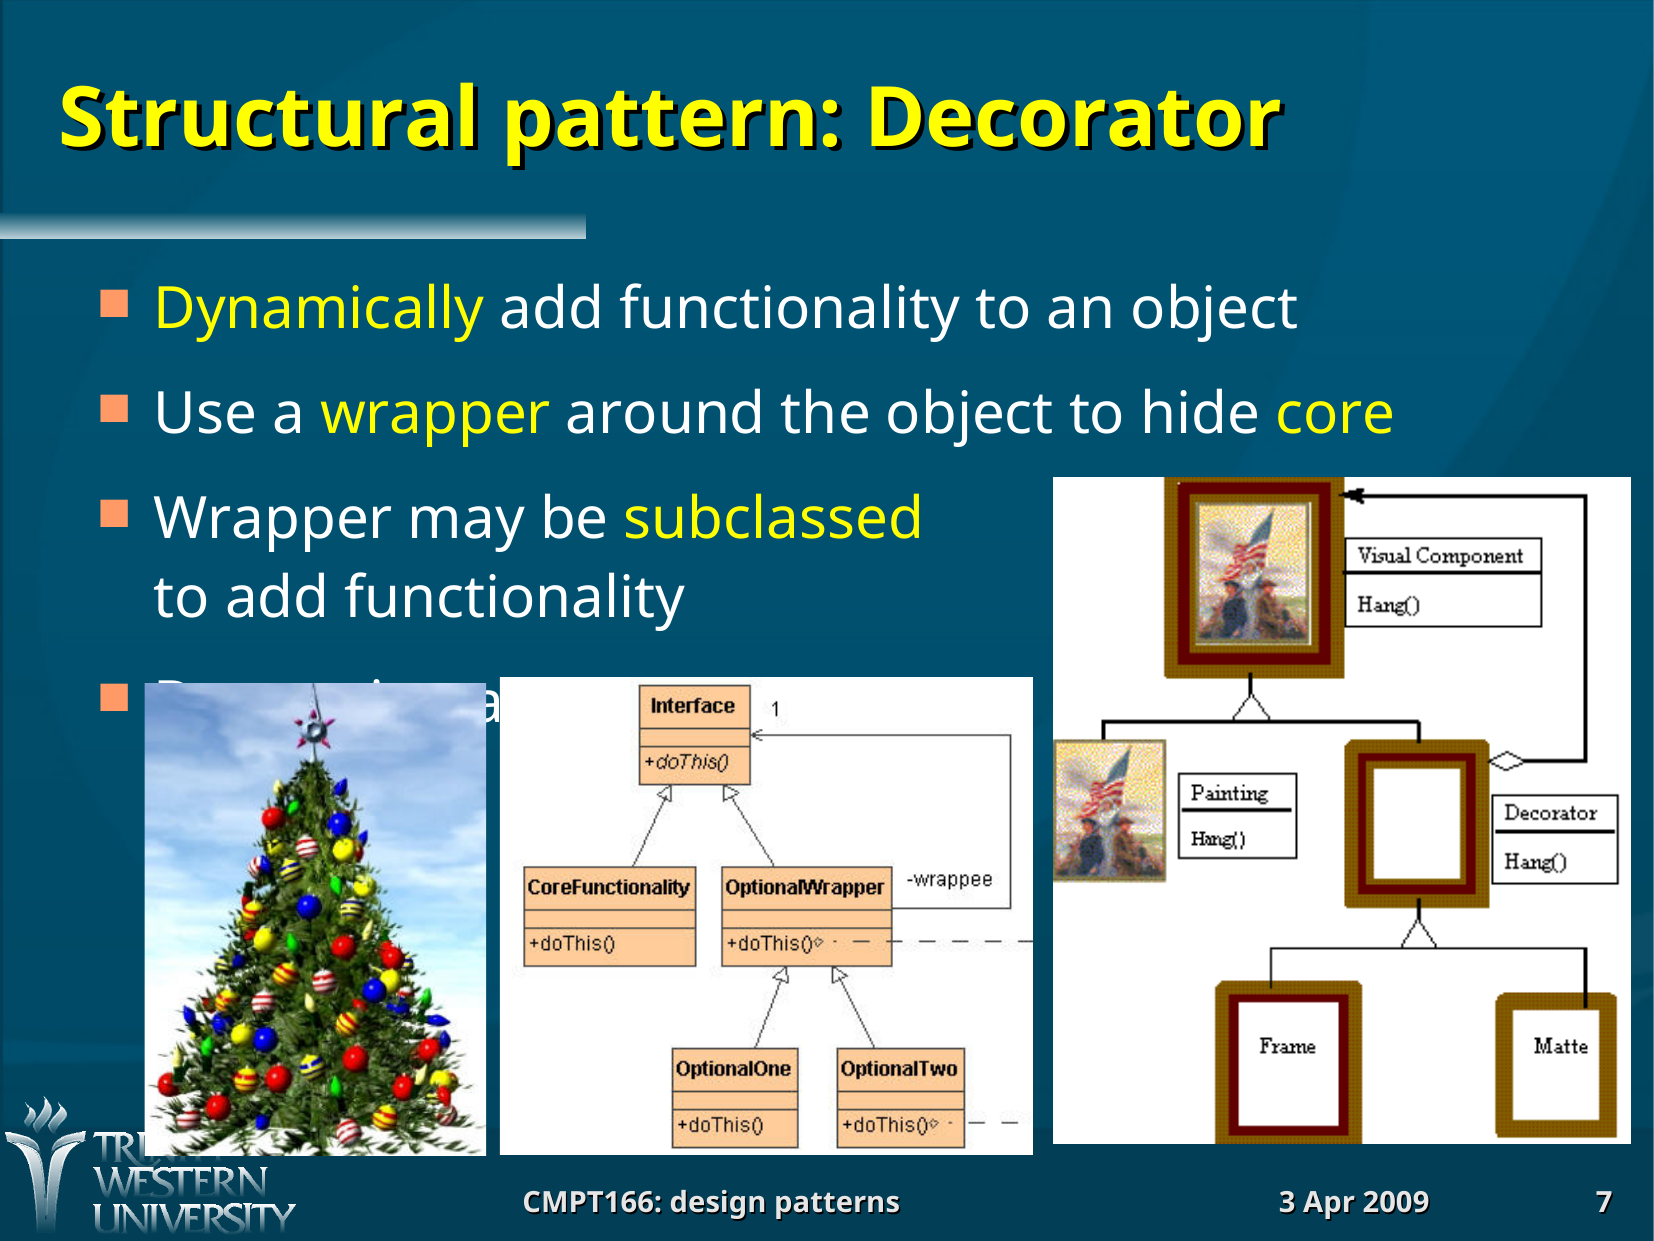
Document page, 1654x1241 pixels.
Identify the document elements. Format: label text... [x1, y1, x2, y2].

picture [144, 683, 487, 1156]
picture [38, 1227, 54, 1232]
picture [499, 678, 1032, 1154]
title Structural pattern: Decorator [59, 27, 1548, 201]
picture [1054, 478, 1654, 1143]
list Dynamically add functionality to an object Use a wrapper around the object to hide core Wrapper may be subclassed to add functionality Decorating a Christmas tree [82, 266, 1571, 1094]
